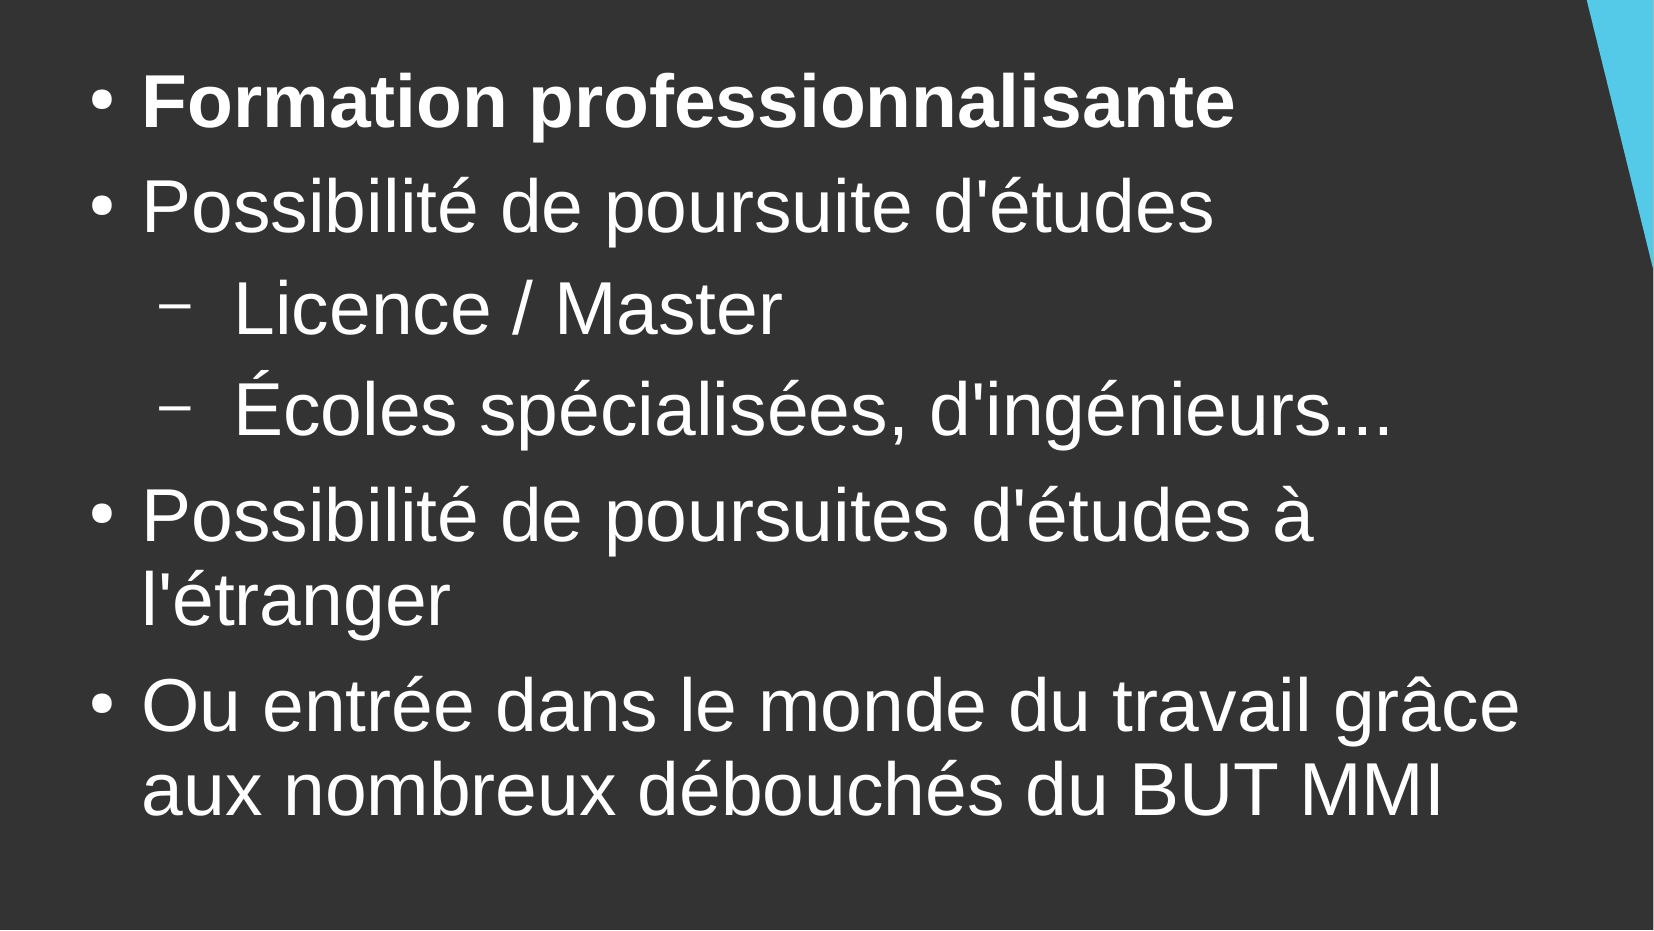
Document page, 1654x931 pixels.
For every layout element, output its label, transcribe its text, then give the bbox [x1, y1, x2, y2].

list Formation professionnalisante Possibilité de poursuite d'études Licence / Master Écoles spécialisées, d'ingénieurs... Possibilité de poursuites d'études à l'étranger Ou entrée dans le monde du travail grâce aux nombreux débouchés du BUT MMI [70, 59, 1583, 851]
text_box [1586, 0, 1654, 273]
